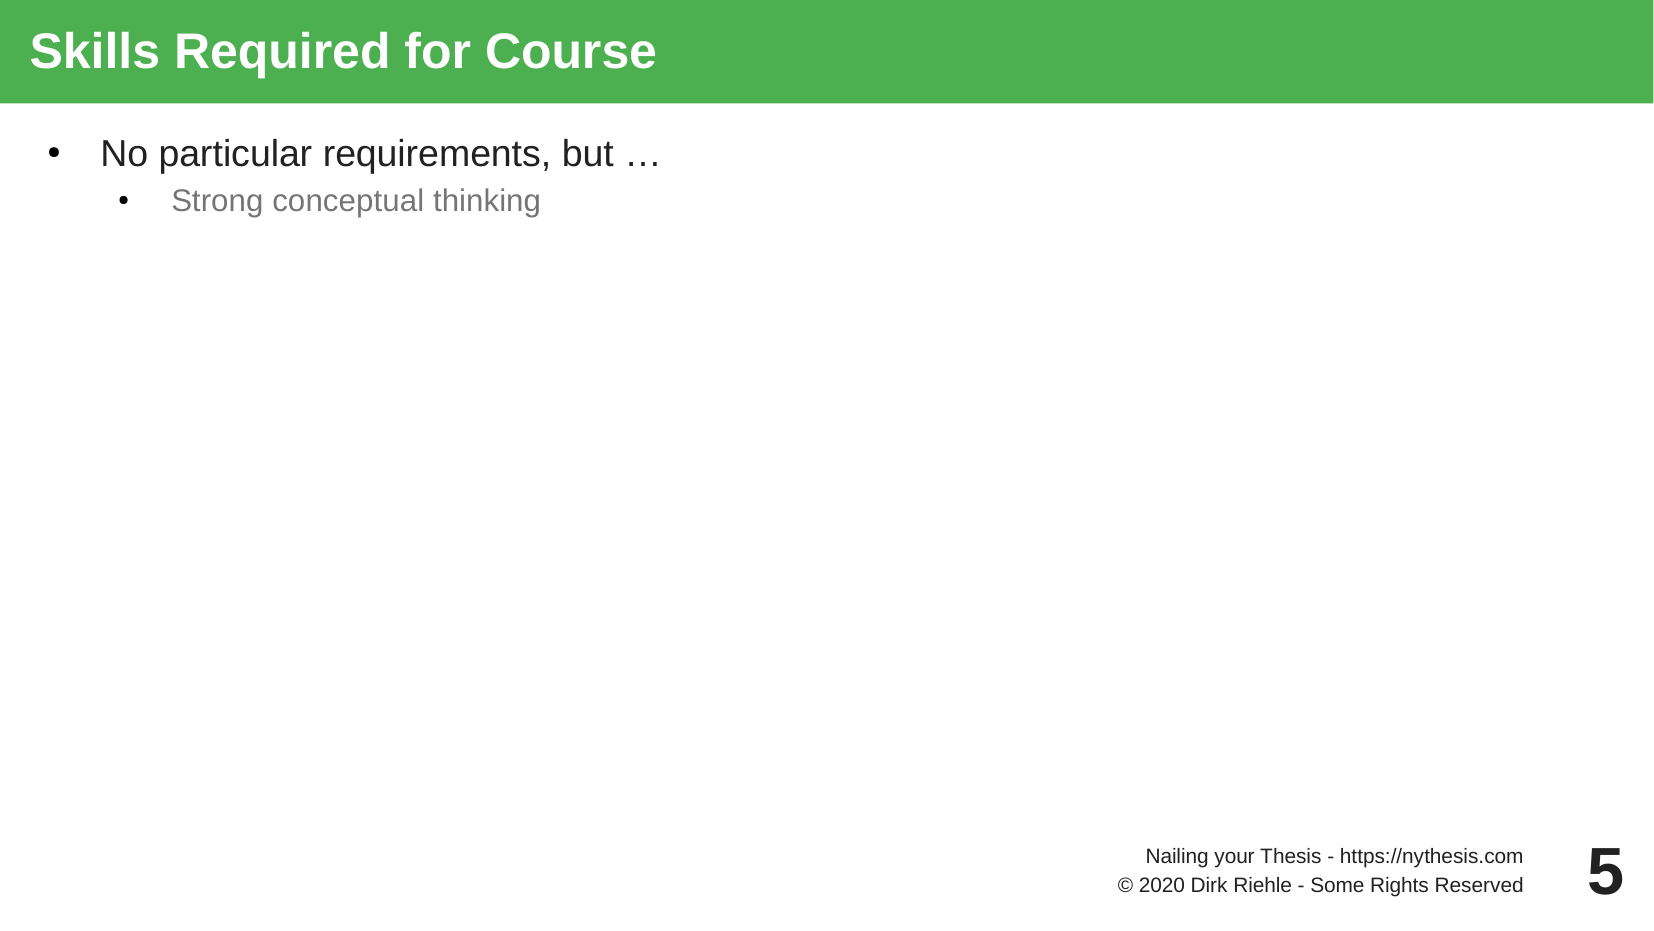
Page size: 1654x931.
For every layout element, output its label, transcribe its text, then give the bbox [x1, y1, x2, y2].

list No particular requirements, but … Strong conceptual thinking [29, 132, 1625, 813]
title Skills Required for Course [0, 0, 1654, 104]
